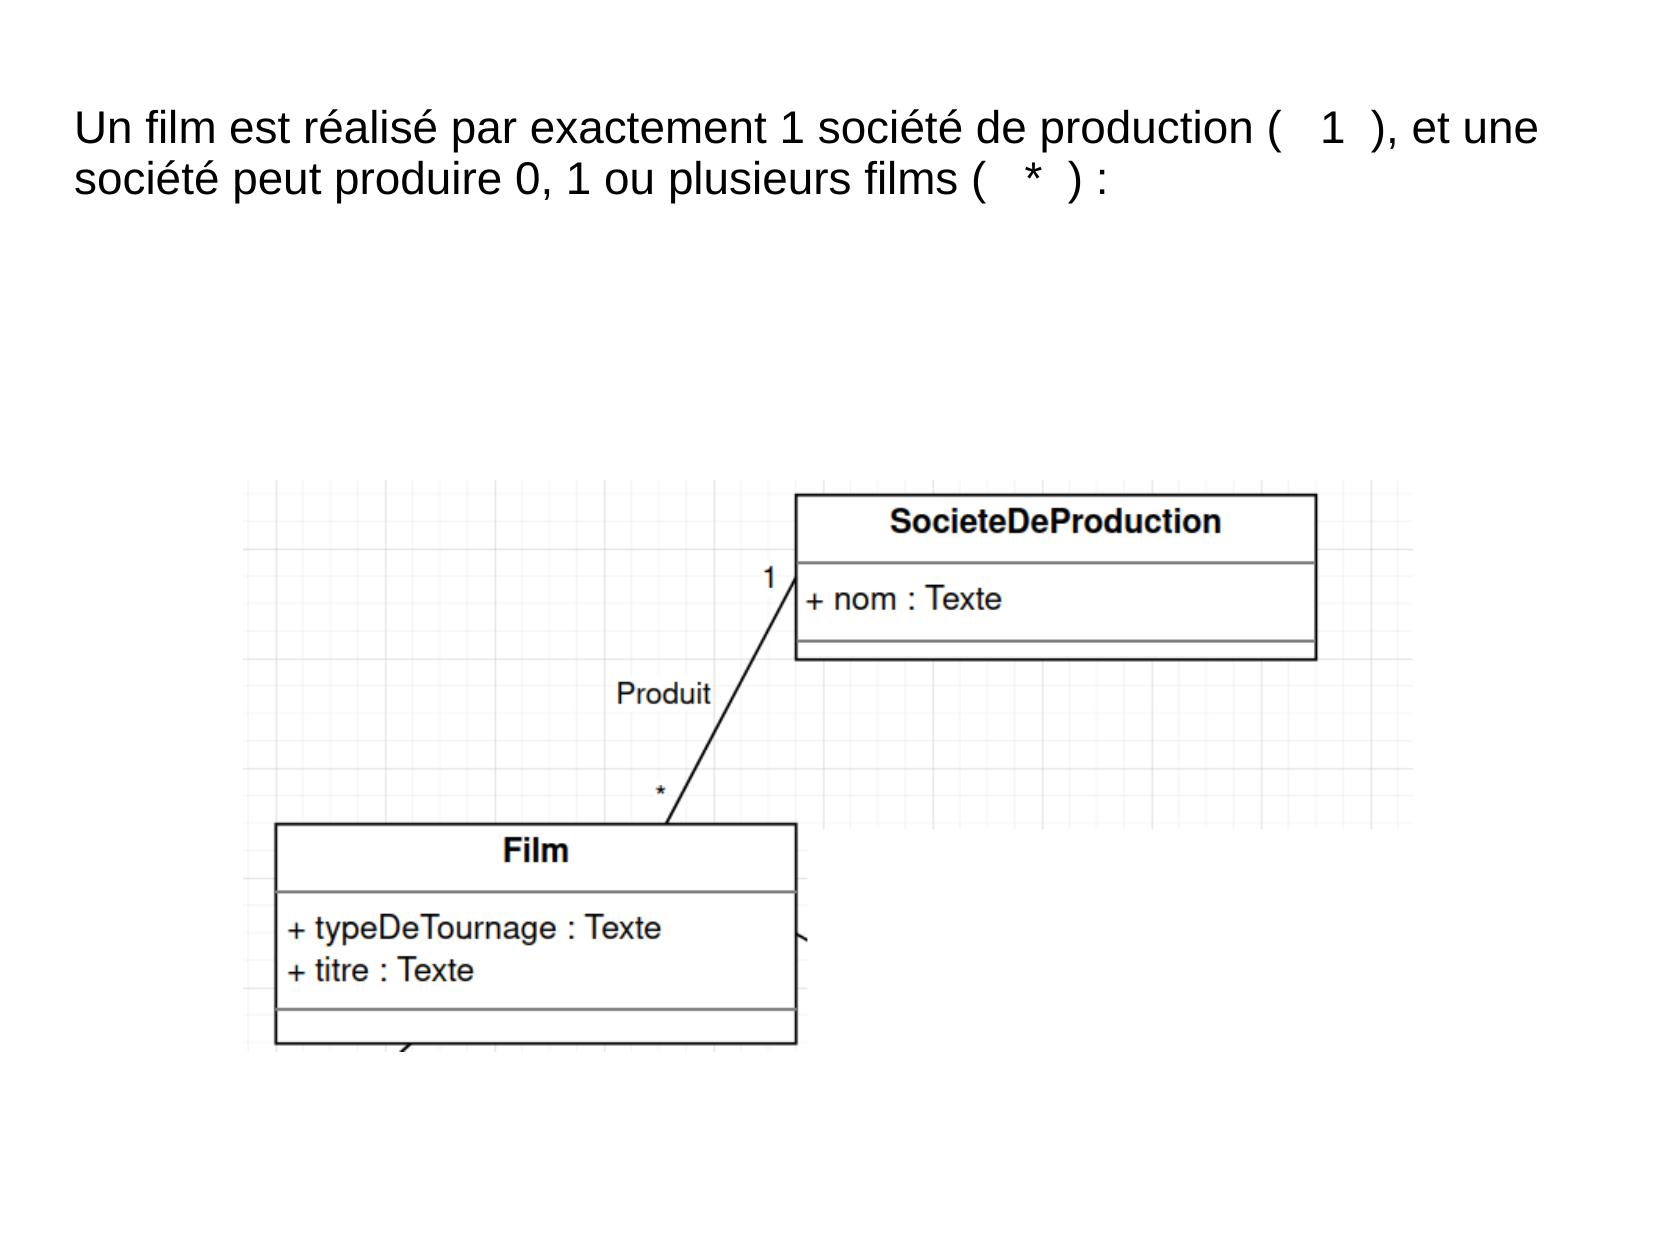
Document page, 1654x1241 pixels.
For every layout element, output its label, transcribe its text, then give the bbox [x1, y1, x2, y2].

picture [243, 480, 1413, 1052]
text_box Un film est réalisé par exactement 1 société de production ( 1 ), et une société peut produire 0, 1 ou plusieurs films ( * ) : [59, 94, 1577, 212]
